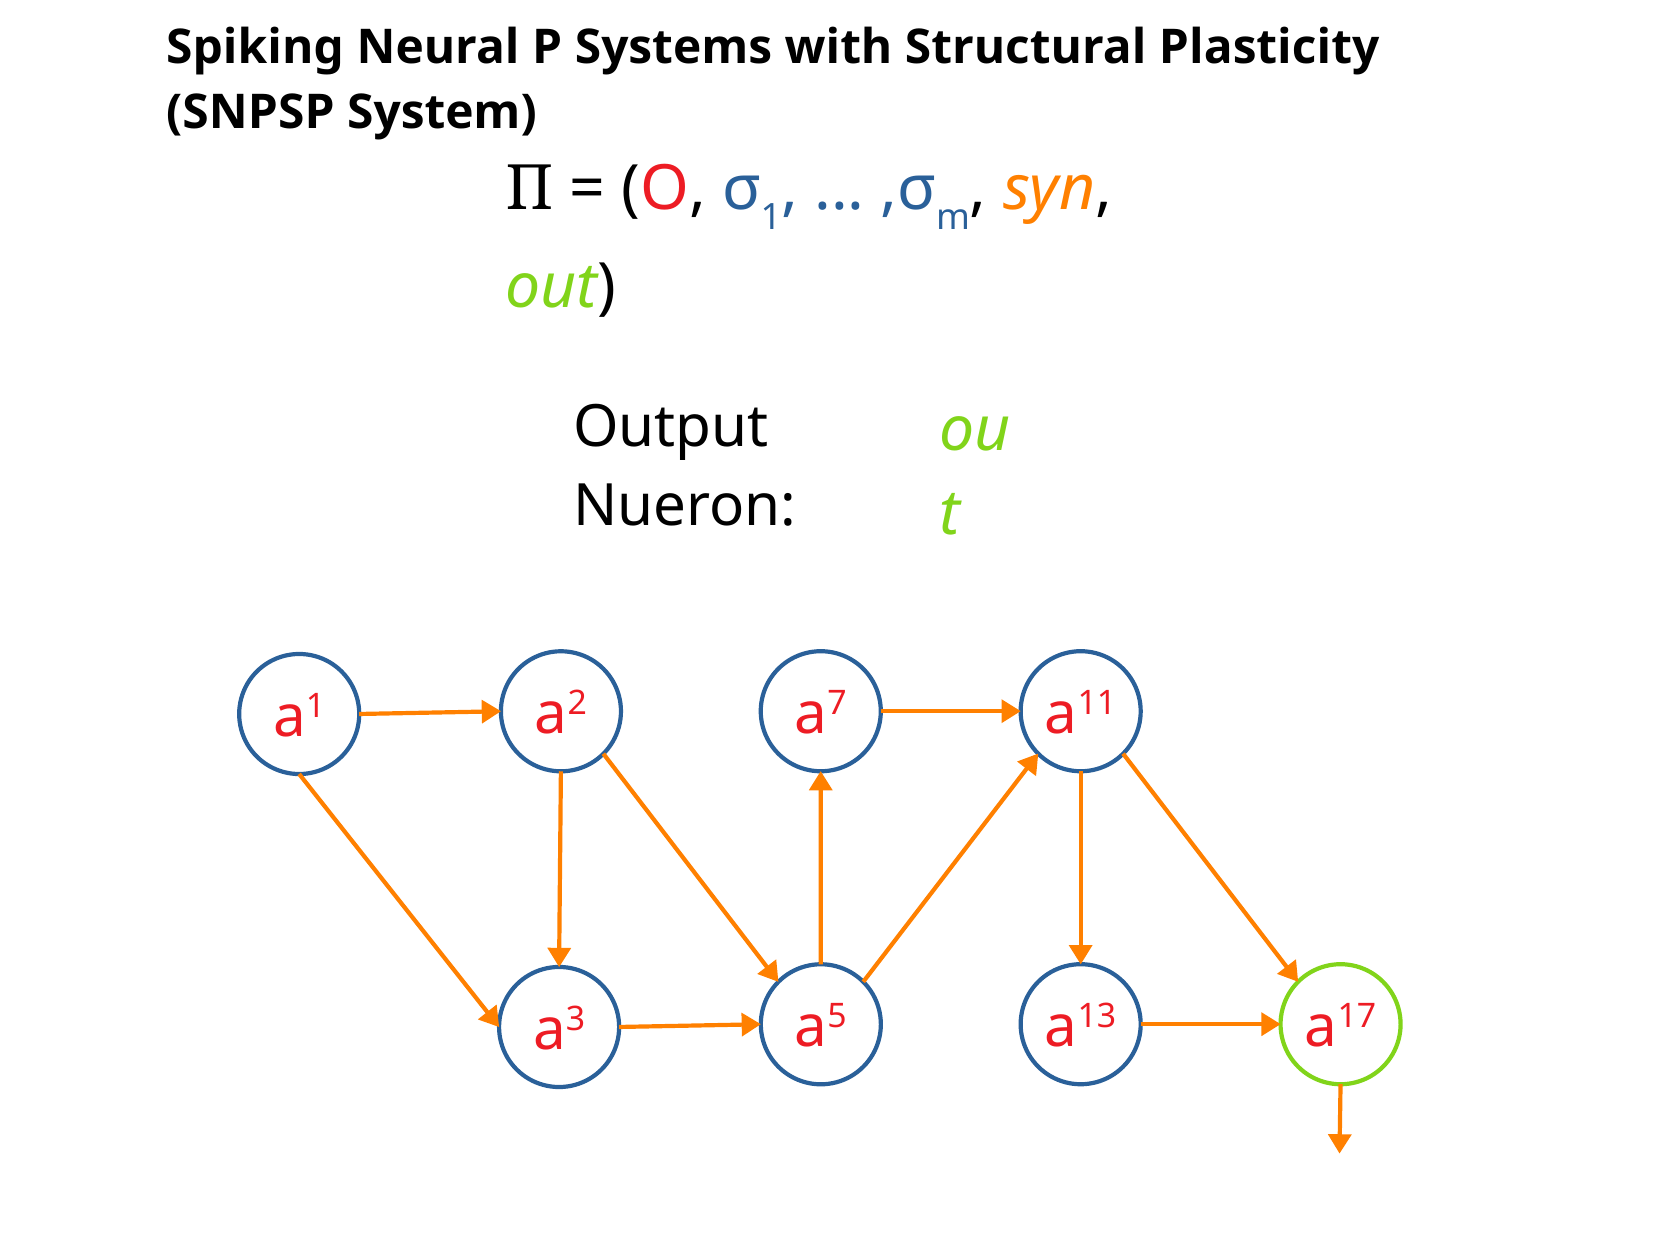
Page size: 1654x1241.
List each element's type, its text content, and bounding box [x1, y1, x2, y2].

text_box a3 [499, 967, 620, 1088]
text_box a1 [239, 653, 360, 774]
text_box a11 [1020, 651, 1141, 772]
text_box a17 [1280, 964, 1401, 1085]
text_box a13 [1020, 964, 1141, 1085]
text_box a5 [760, 964, 881, 1085]
text_box a7 [760, 651, 881, 772]
text_box a2 [500, 651, 621, 772]
text_box Spiking Neural P Systems with Structural Plasticity (SNPSP System) [151, 4, 1502, 83]
text_box out [924, 375, 1044, 474]
text_box Π = (O, σ1, ... ,σm, syn, out) [490, 135, 1156, 248]
text_box Output Nueron: [558, 376, 924, 469]
